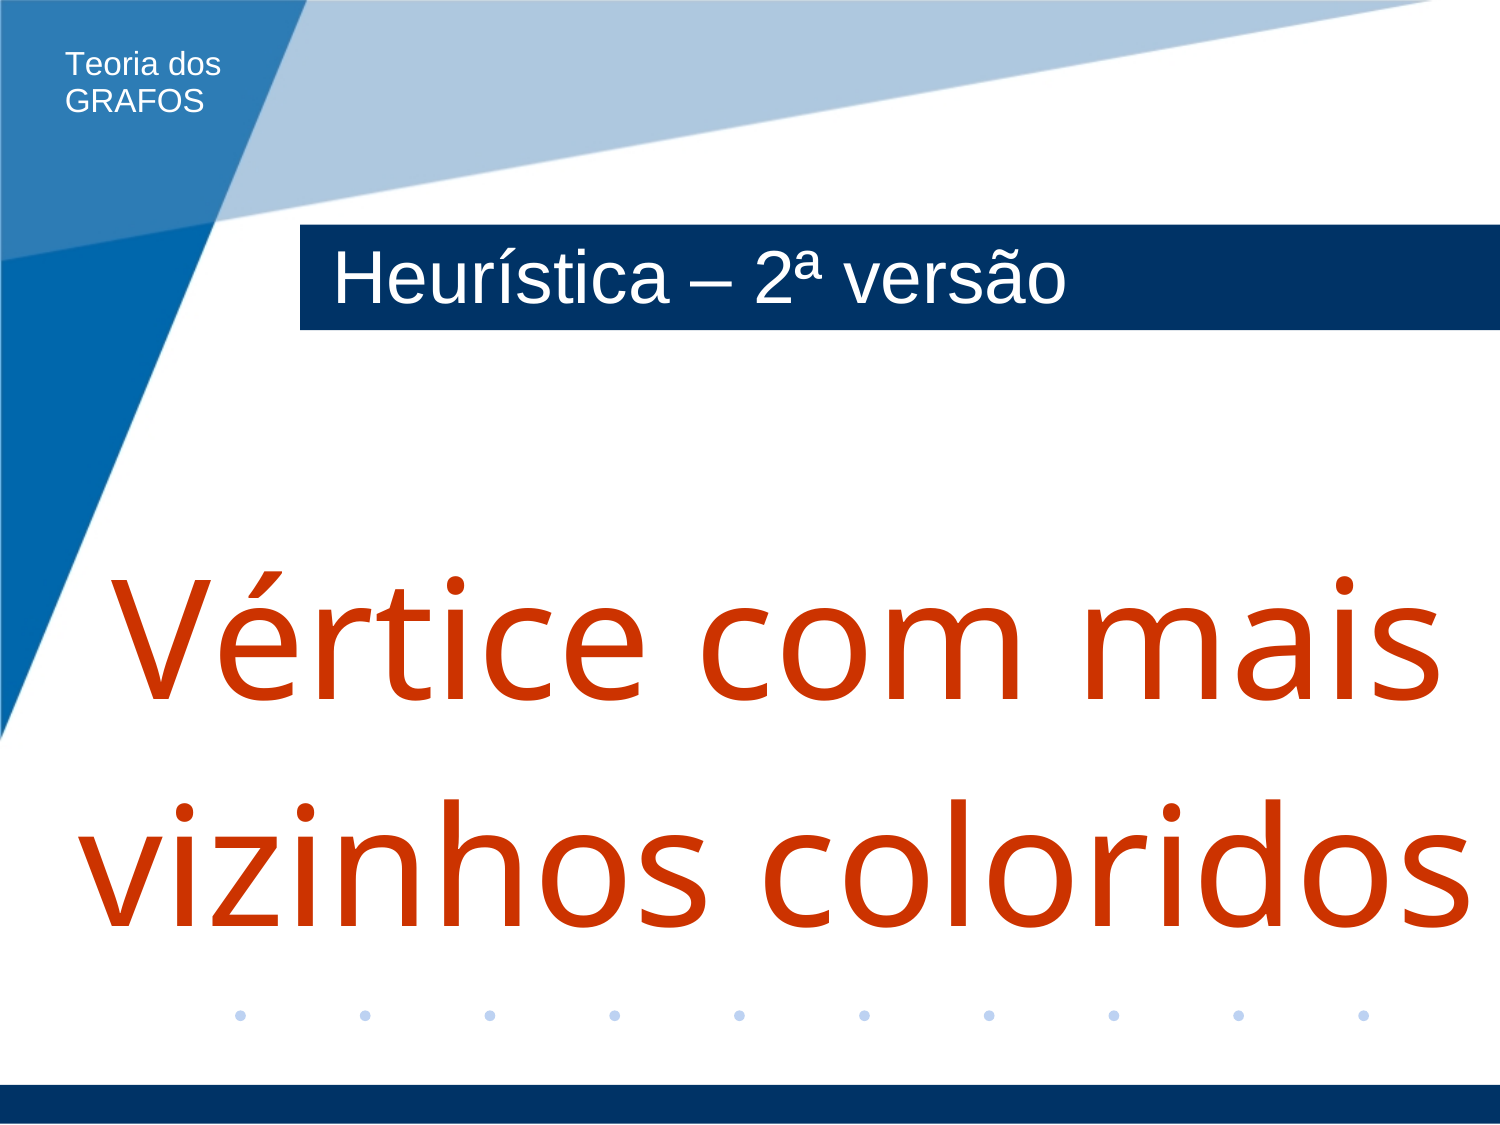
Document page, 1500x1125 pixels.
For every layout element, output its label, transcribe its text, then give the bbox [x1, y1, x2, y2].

picture [0, 0, 1500, 521]
list Vértice com mais vizinhos coloridos [0, 521, 1500, 869]
title Heurística – 2ª versão [300, 224, 1500, 331]
